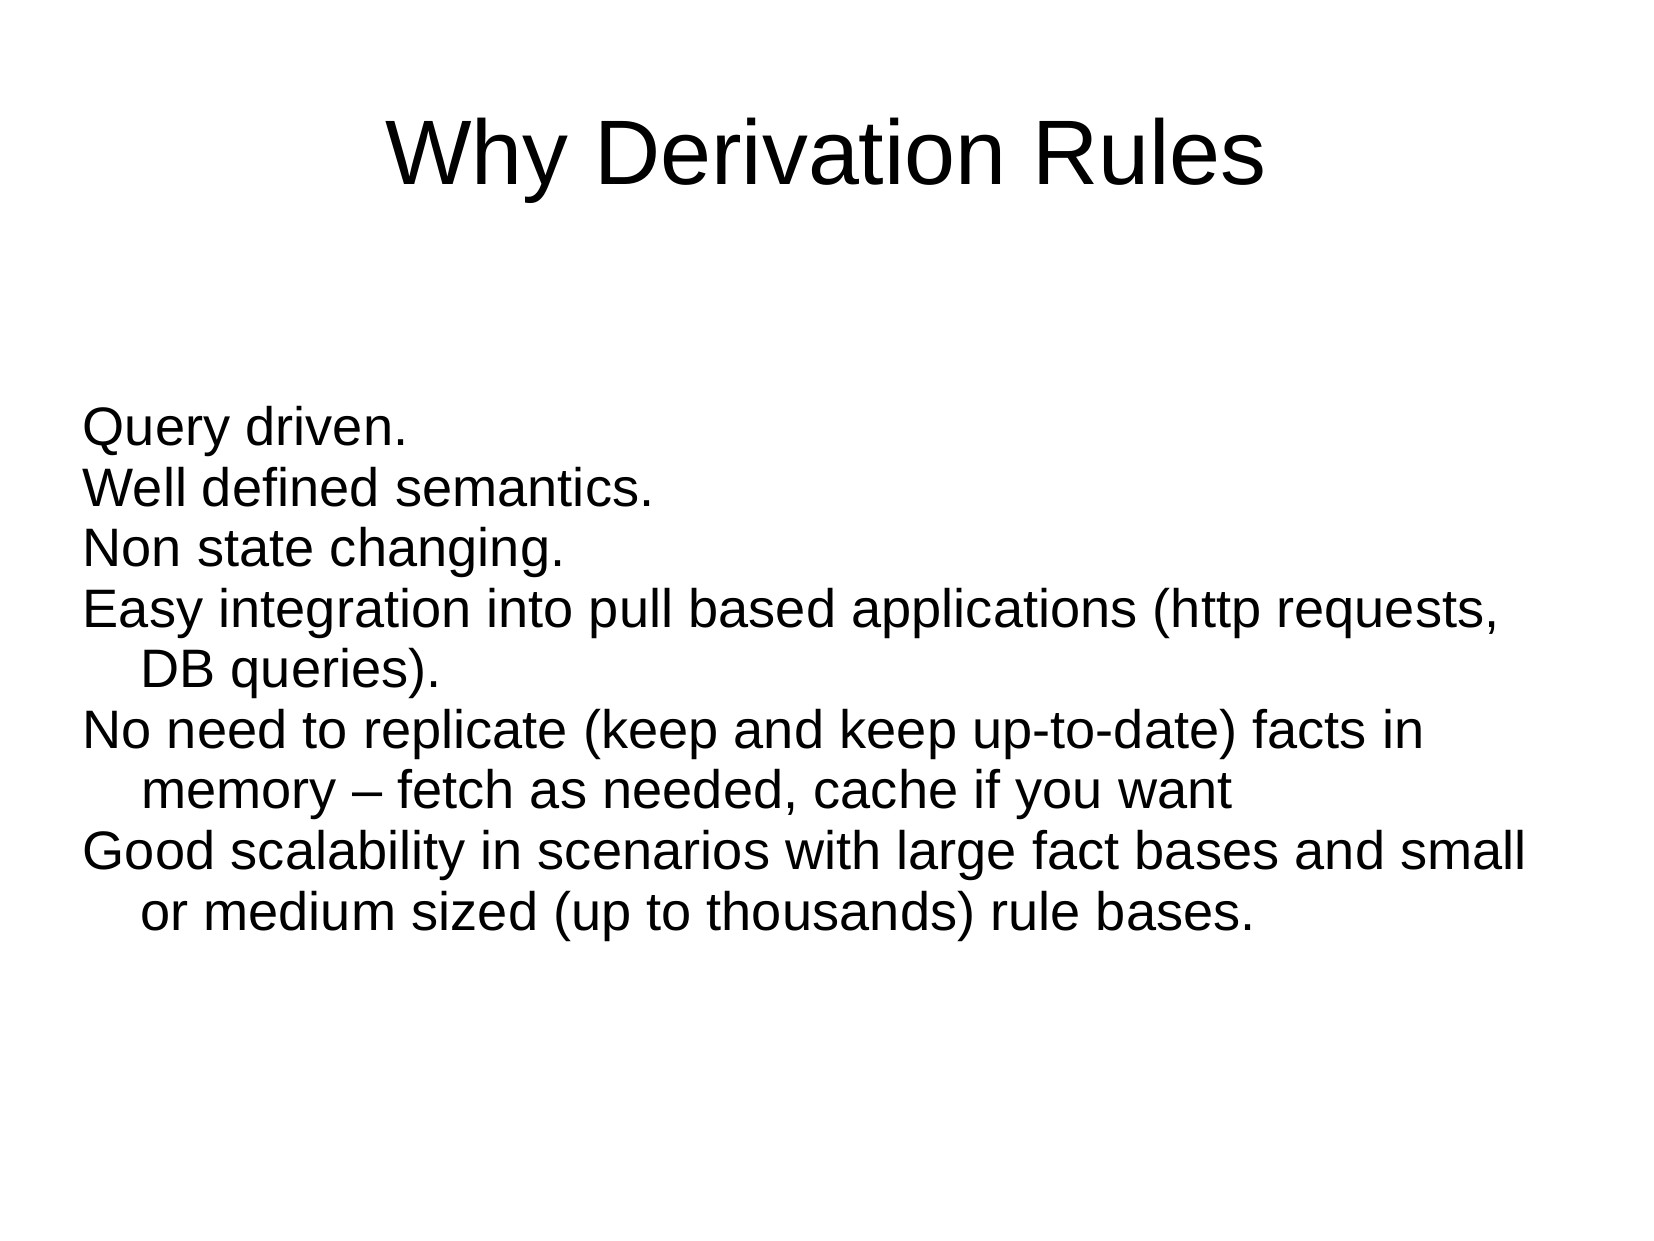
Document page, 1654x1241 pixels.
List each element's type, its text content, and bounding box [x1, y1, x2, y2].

subtitle Query driven. Well defined semantics. Non state changing. Easy integration into pull based applications (http requests, DB queries). No need to replicate (keep and keep up-to-date) facts in memory – fetch as needed, cache if you want Good scalability in scenarios with large fact bases and small or medium sized (up to thousands) rule bases. [82, 296, 1571, 1102]
title Why Derivation Rules [82, 49, 1571, 257]
